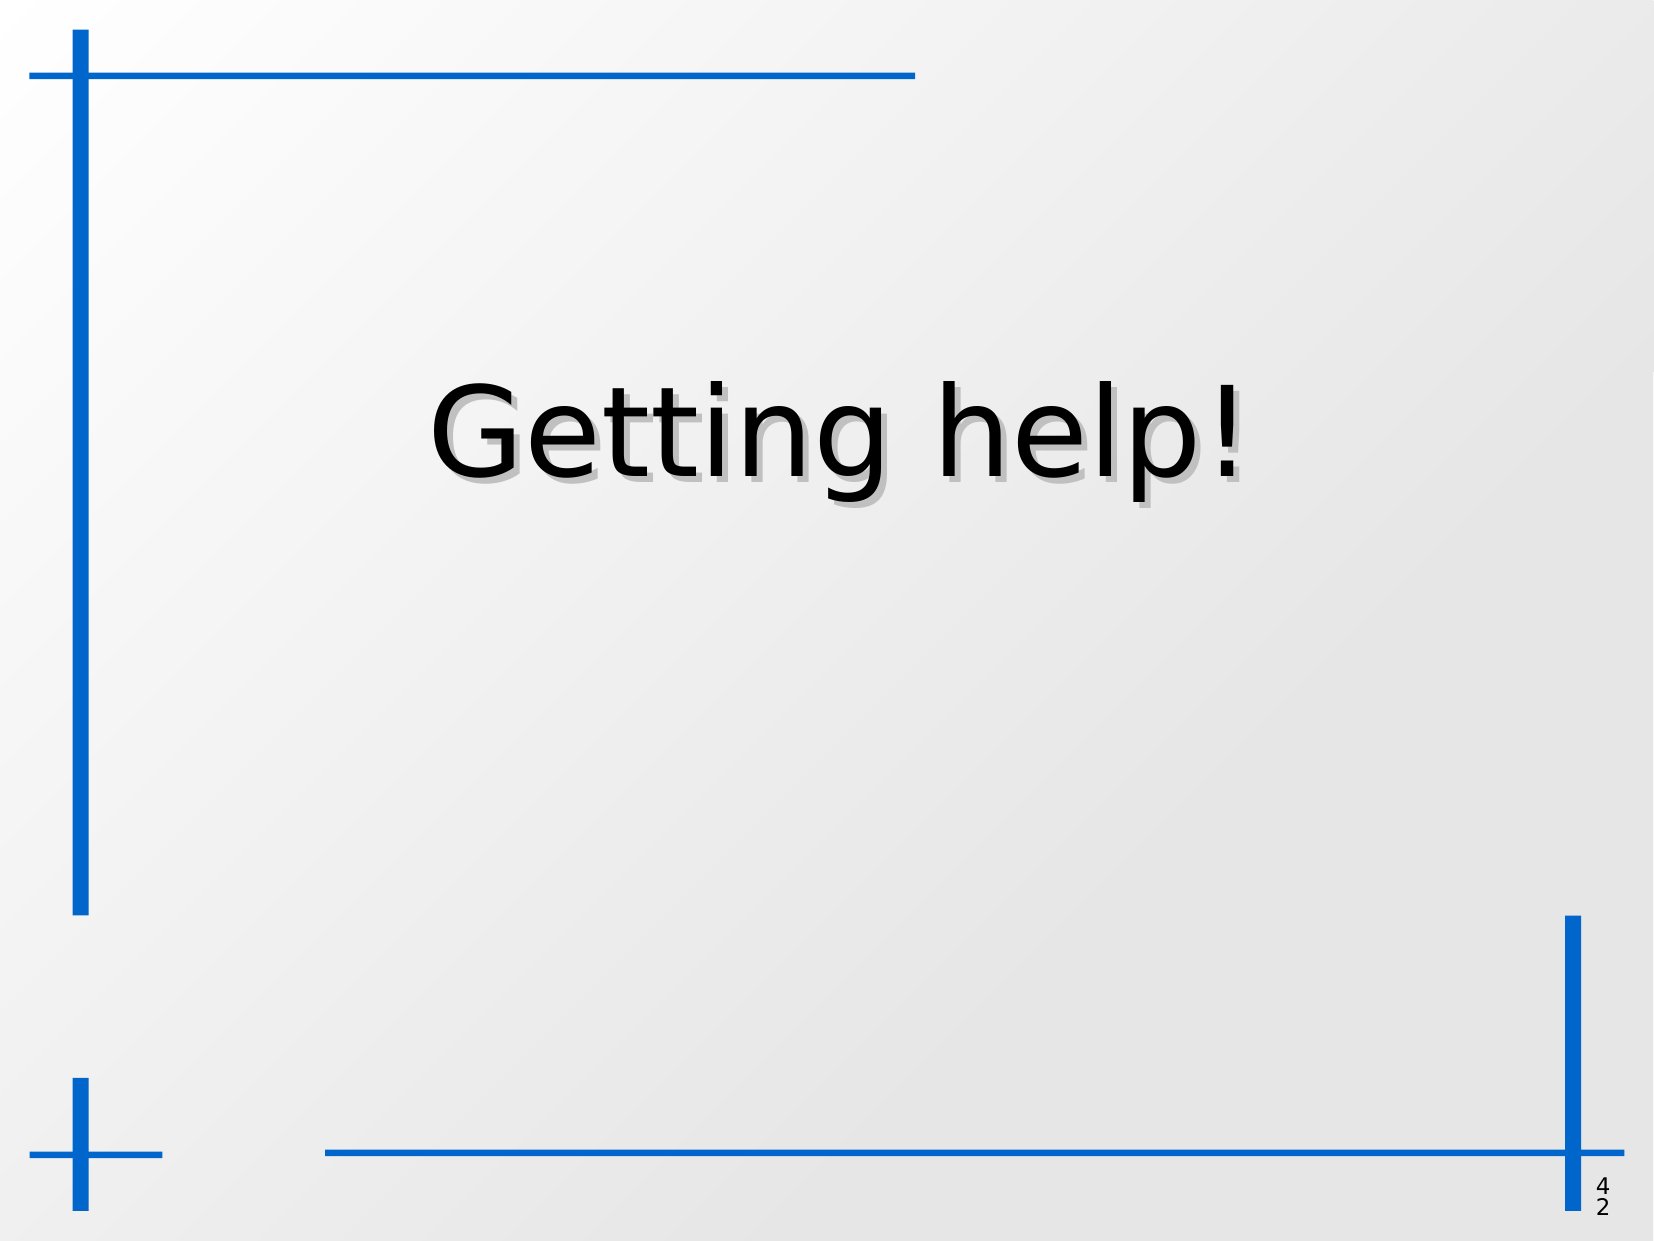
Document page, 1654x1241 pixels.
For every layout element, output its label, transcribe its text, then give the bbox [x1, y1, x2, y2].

list Getting help! [304, 360, 1306, 1178]
